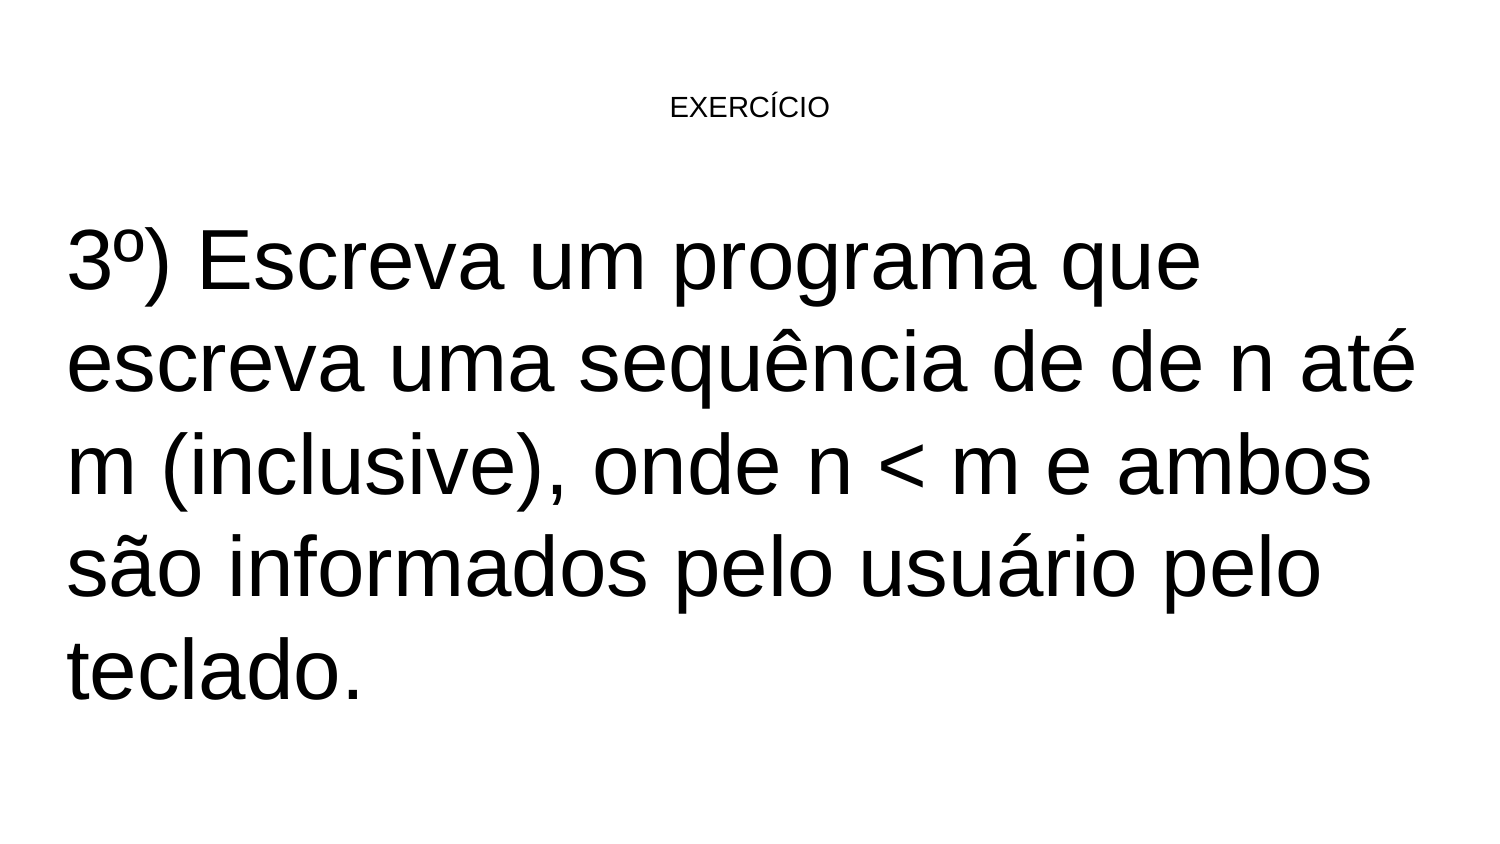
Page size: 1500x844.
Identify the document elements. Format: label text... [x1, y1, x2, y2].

list 3º) Escreva um programa que escreva uma sequência de de n até m (inclusive), onde n < m e ambos são informados pelo usuário pelo teclado. [51, 189, 1449, 750]
title EXERCÍCIO [51, 72, 1449, 167]
